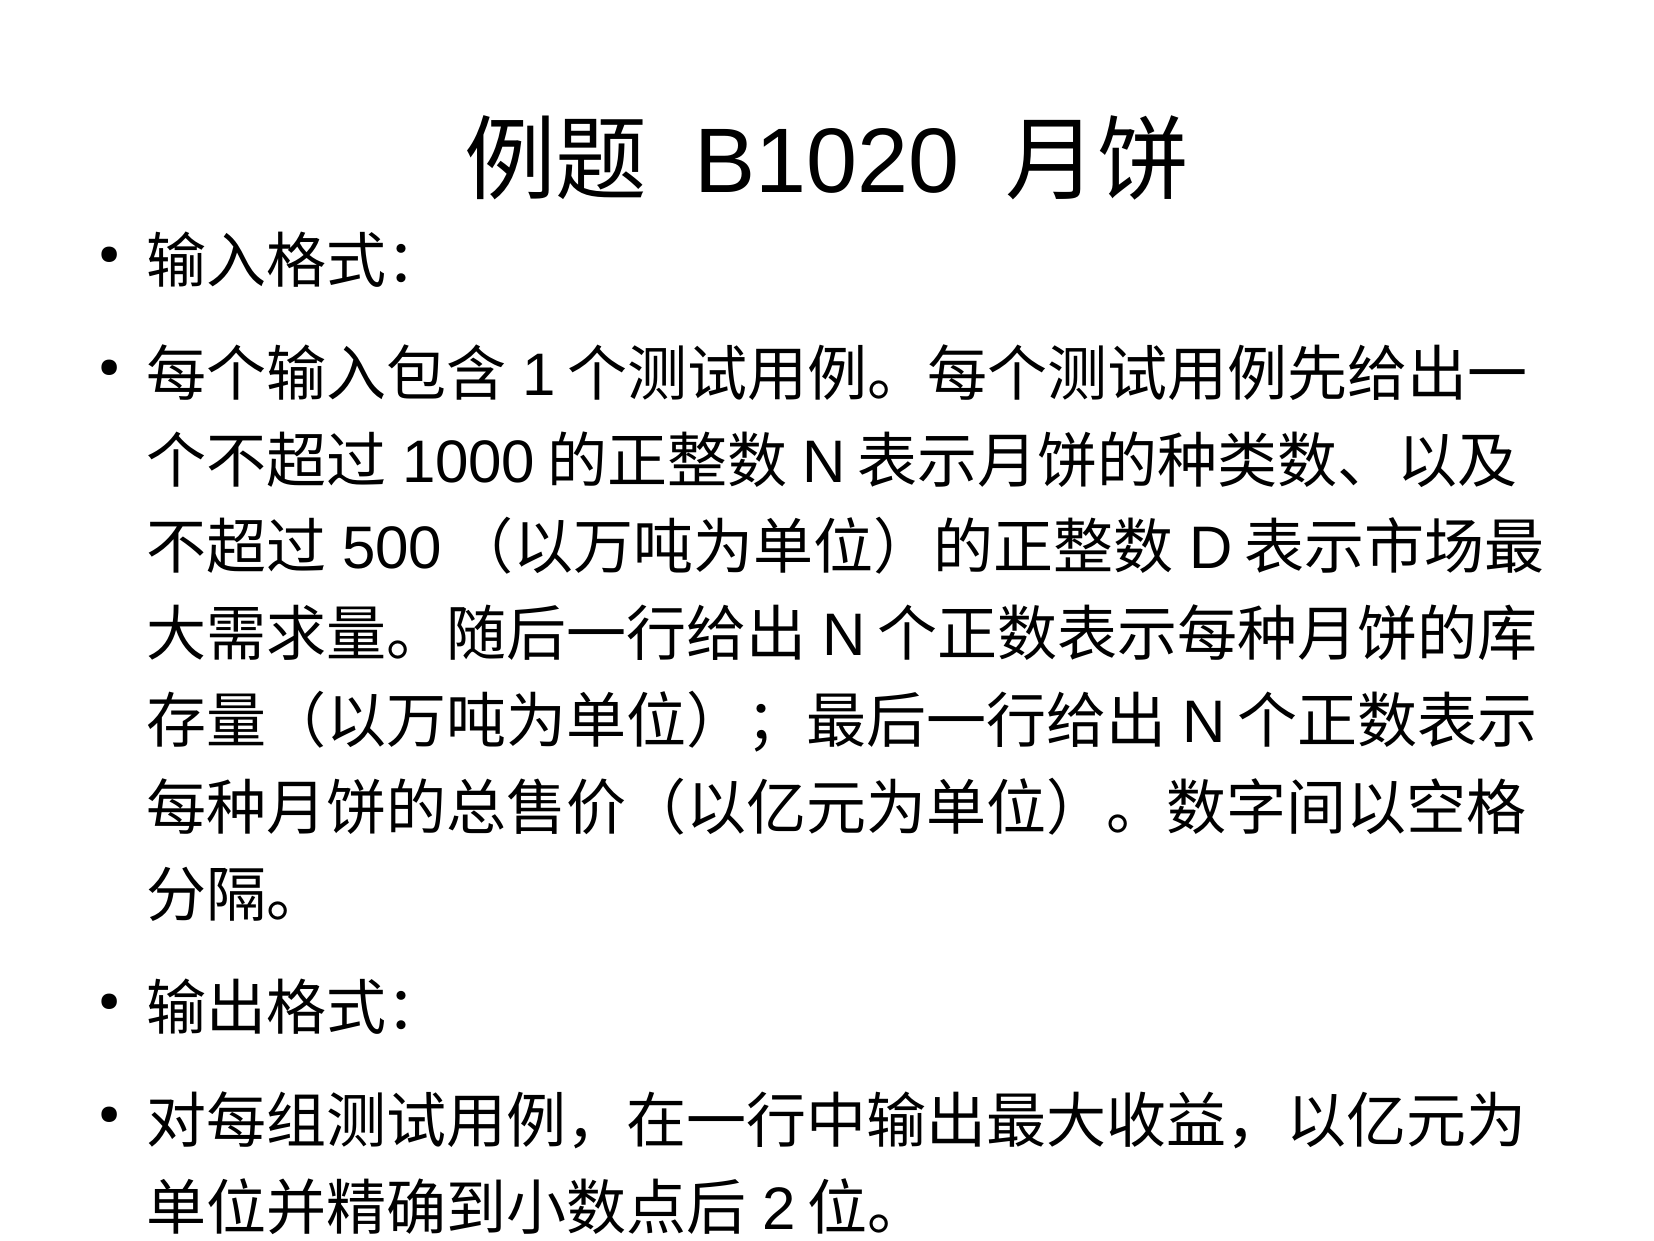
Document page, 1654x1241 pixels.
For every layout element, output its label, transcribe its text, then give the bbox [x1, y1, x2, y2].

title 例题 B1020 月饼 [82, 49, 1571, 212]
list 输入格式： 每个输入包含1个测试用例。每个测试用例先给出一个不超过1000的正整数N表示月饼的种类数、以及不超过500（以万吨为单位）的正整数D表示市场最大需求量。随后一行给出N个正数表示每种月饼的库存量（以万吨为单位）；最后一行给出N个正数表示每种月饼的总售价（以亿元为单位）。数字间以空格分隔。 输出格式： 对每组测试用例，在一行中输出最大收益，以亿元为单位并精确到小数点后2位。 [82, 212, 1571, 1241]
